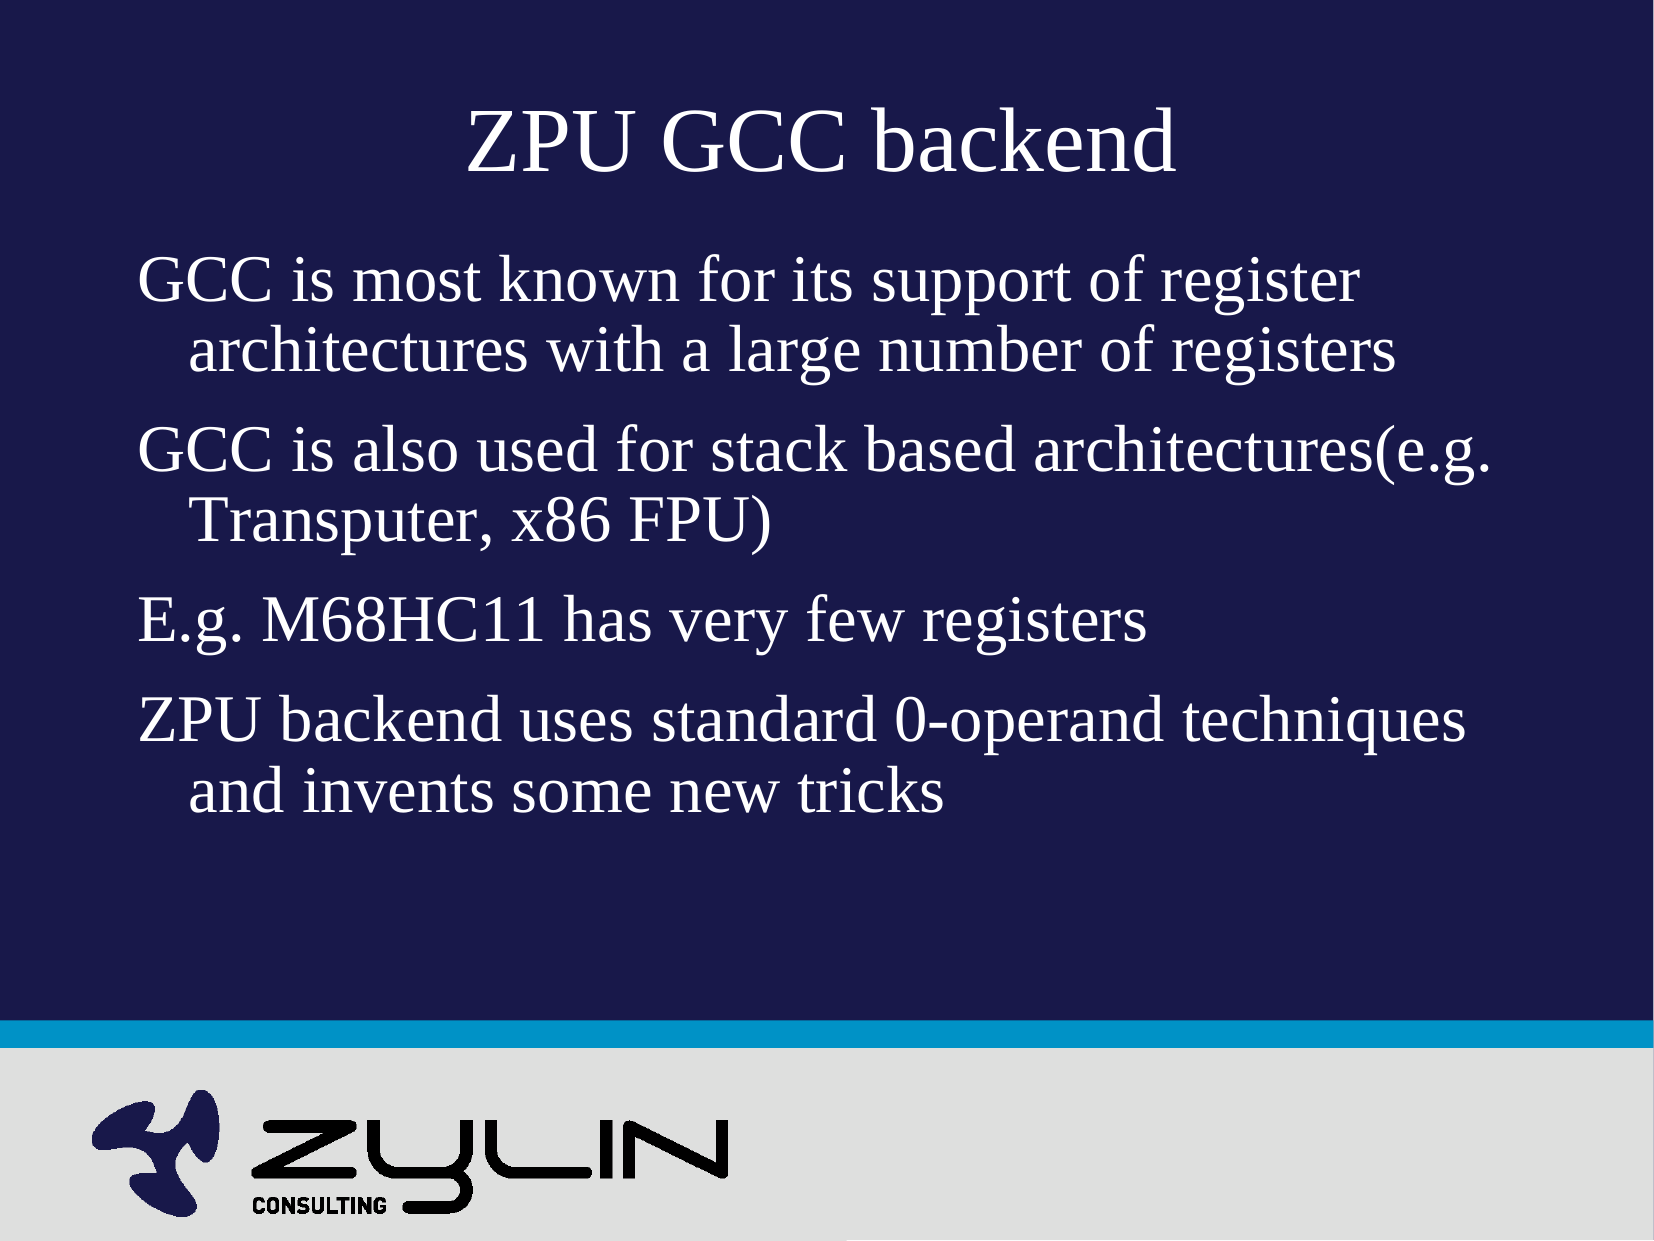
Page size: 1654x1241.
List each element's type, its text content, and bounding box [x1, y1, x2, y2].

list GCC is most known for its support of register architectures with a large number of registers GCC is also used for stack based architectures(e.g. Transputer, x86 FPU) E.g. M68HC11 has very few registers ZPU backend uses standard 0-operand techniques and invents some new tricks [120, 245, 1533, 1004]
title ZPU GCC backend [117, 79, 1526, 206]
picture [0, 1049, 812, 1241]
text_box [0, 1020, 1654, 1241]
